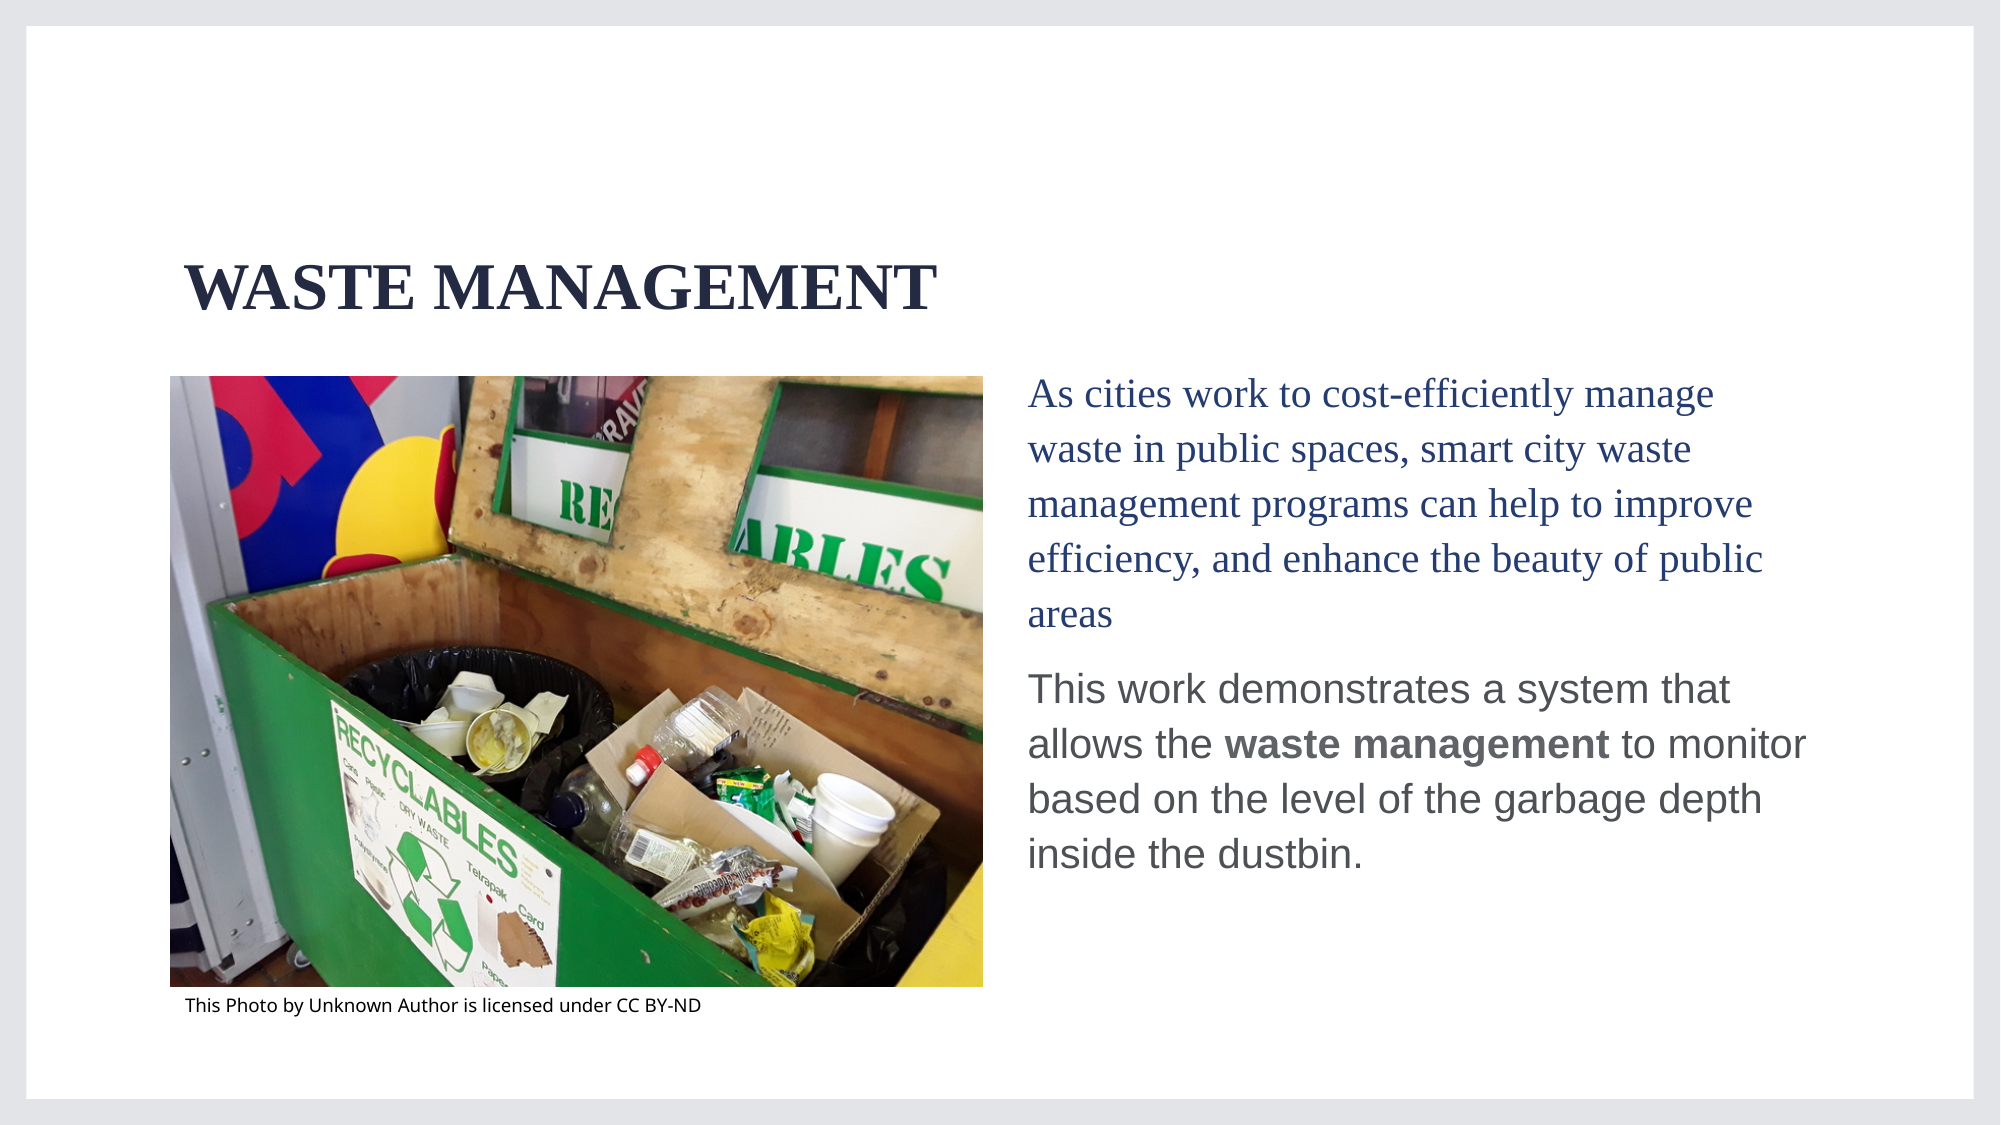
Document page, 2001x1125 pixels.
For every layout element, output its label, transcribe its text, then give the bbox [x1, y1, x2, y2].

picture [170, 376, 983, 986]
title WASTE MANAGEMENT [168, 118, 1832, 331]
text_box This Photo by Unknown Author is licensed under CC BY-ND [170, 986, 983, 1025]
list As cities work to cost-efficiently manage waste in public spaces, smart city waste management programs can help to improve efficiency, and enhance the beauty of public areas This work demonstrates a system that allows the waste management to monitor based on the level of the garbage depth inside the dustbin. [1012, 353, 1825, 1010]
